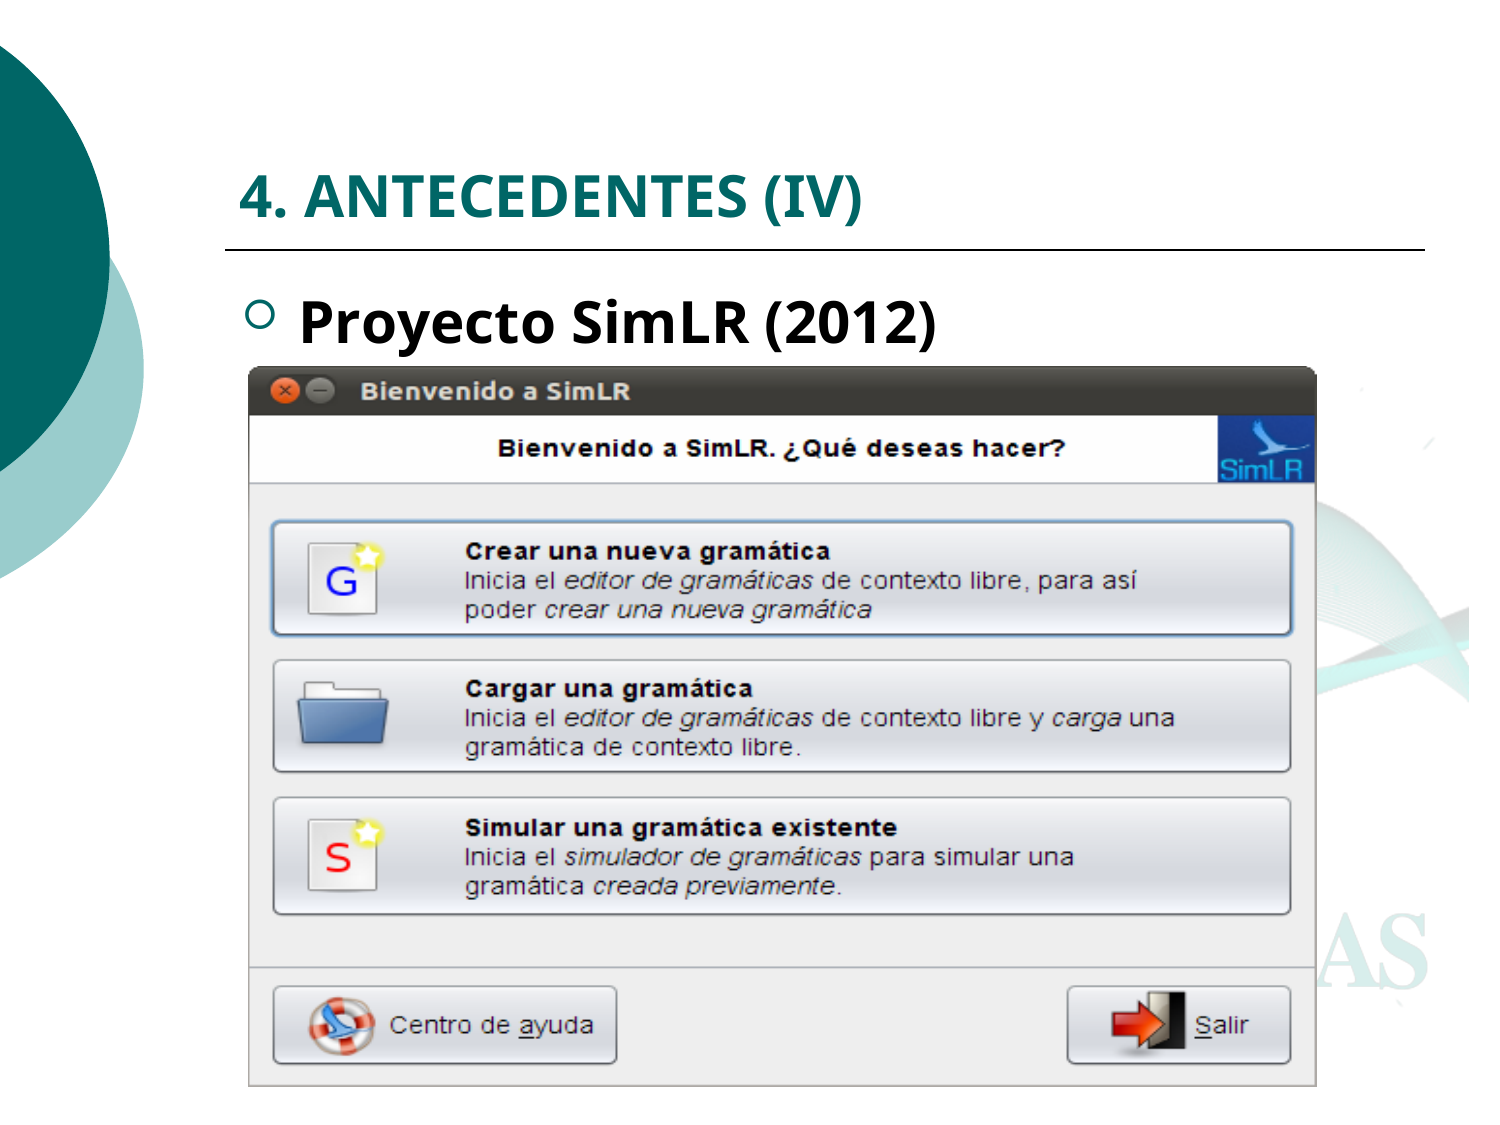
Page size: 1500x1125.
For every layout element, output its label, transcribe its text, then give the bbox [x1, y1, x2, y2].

picture [248, 366, 1317, 1087]
list Proyecto SimLR (2012) [227, 277, 1427, 953]
title 4. ANTECEDENTES (IV) [224, 49, 1425, 237]
